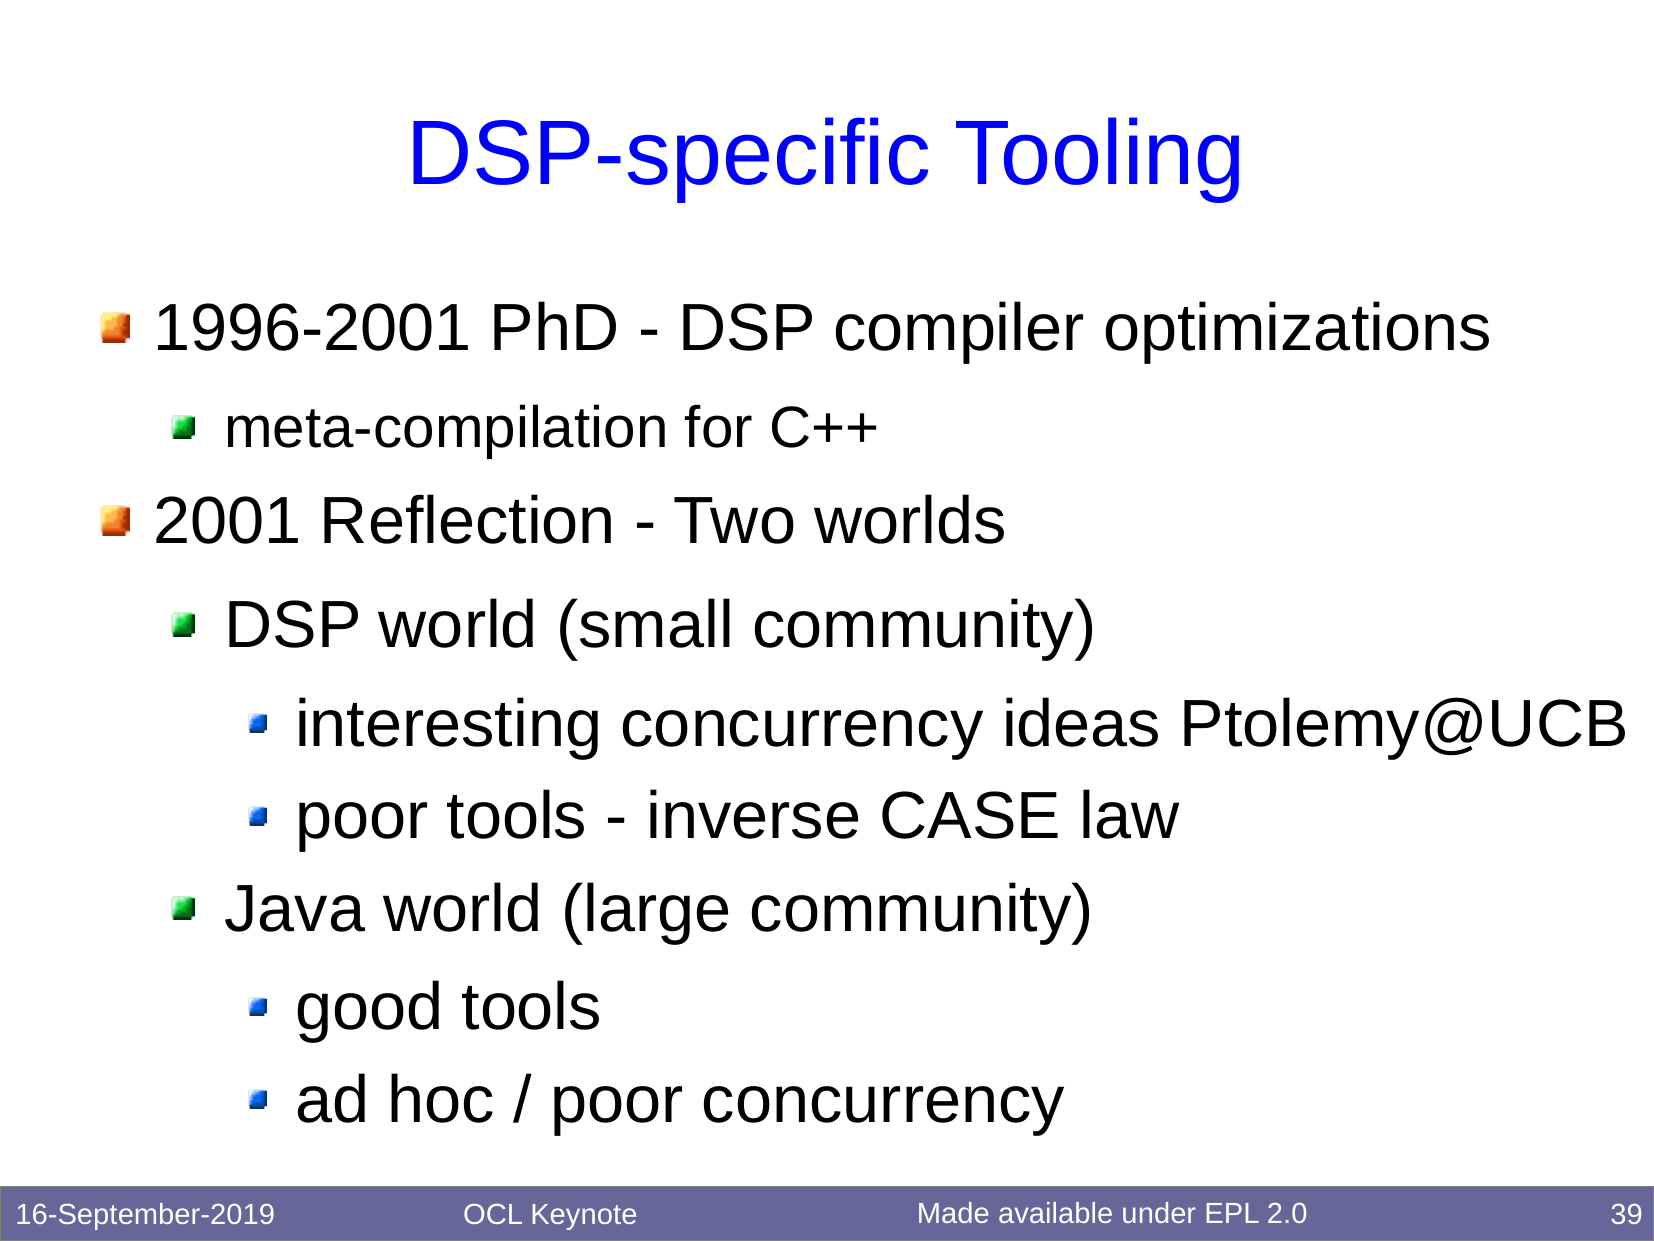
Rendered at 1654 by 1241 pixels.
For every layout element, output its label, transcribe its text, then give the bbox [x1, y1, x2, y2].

title DSP-specific Tooling [82, 49, 1571, 257]
list 1996-2001 PhD - DSP compiler optimizations meta-compilation for C++ 2001 Reflection - Two worlds DSP world (small community) interesting concurrency ideas Ptolemy@UCB poor tools - inverse CASE law Java world (large community) good tools ad hoc / poor concurrency [82, 290, 1632, 1212]
